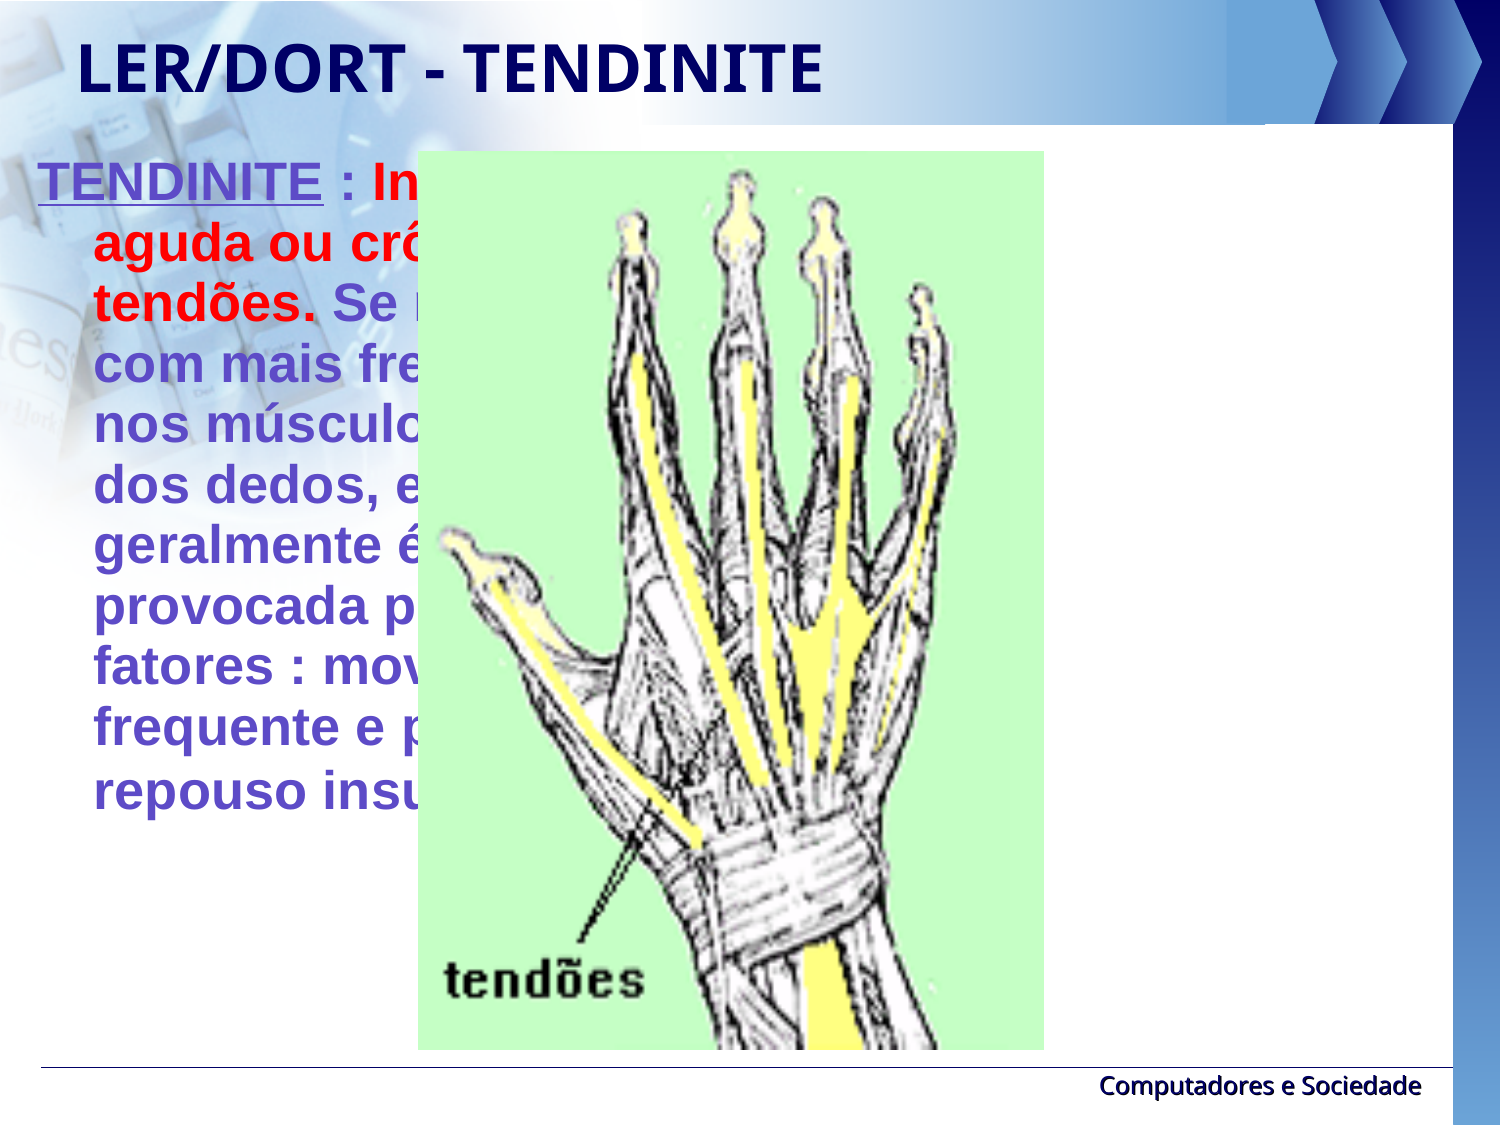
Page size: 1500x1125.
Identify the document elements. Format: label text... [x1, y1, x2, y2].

title LER/DORT - TENDINITE [74, 0, 1300, 151]
list TENDINITE : Inflamação aguda ou crônica dos tendões. Se manifesta com mais frequência nos músculos flexores dos dedos, e geralmente é provocada por dois fatores : movimentação frequente e período de repouso insuficiente. [37, 151, 715, 1051]
picture [418, 151, 1400, 1051]
